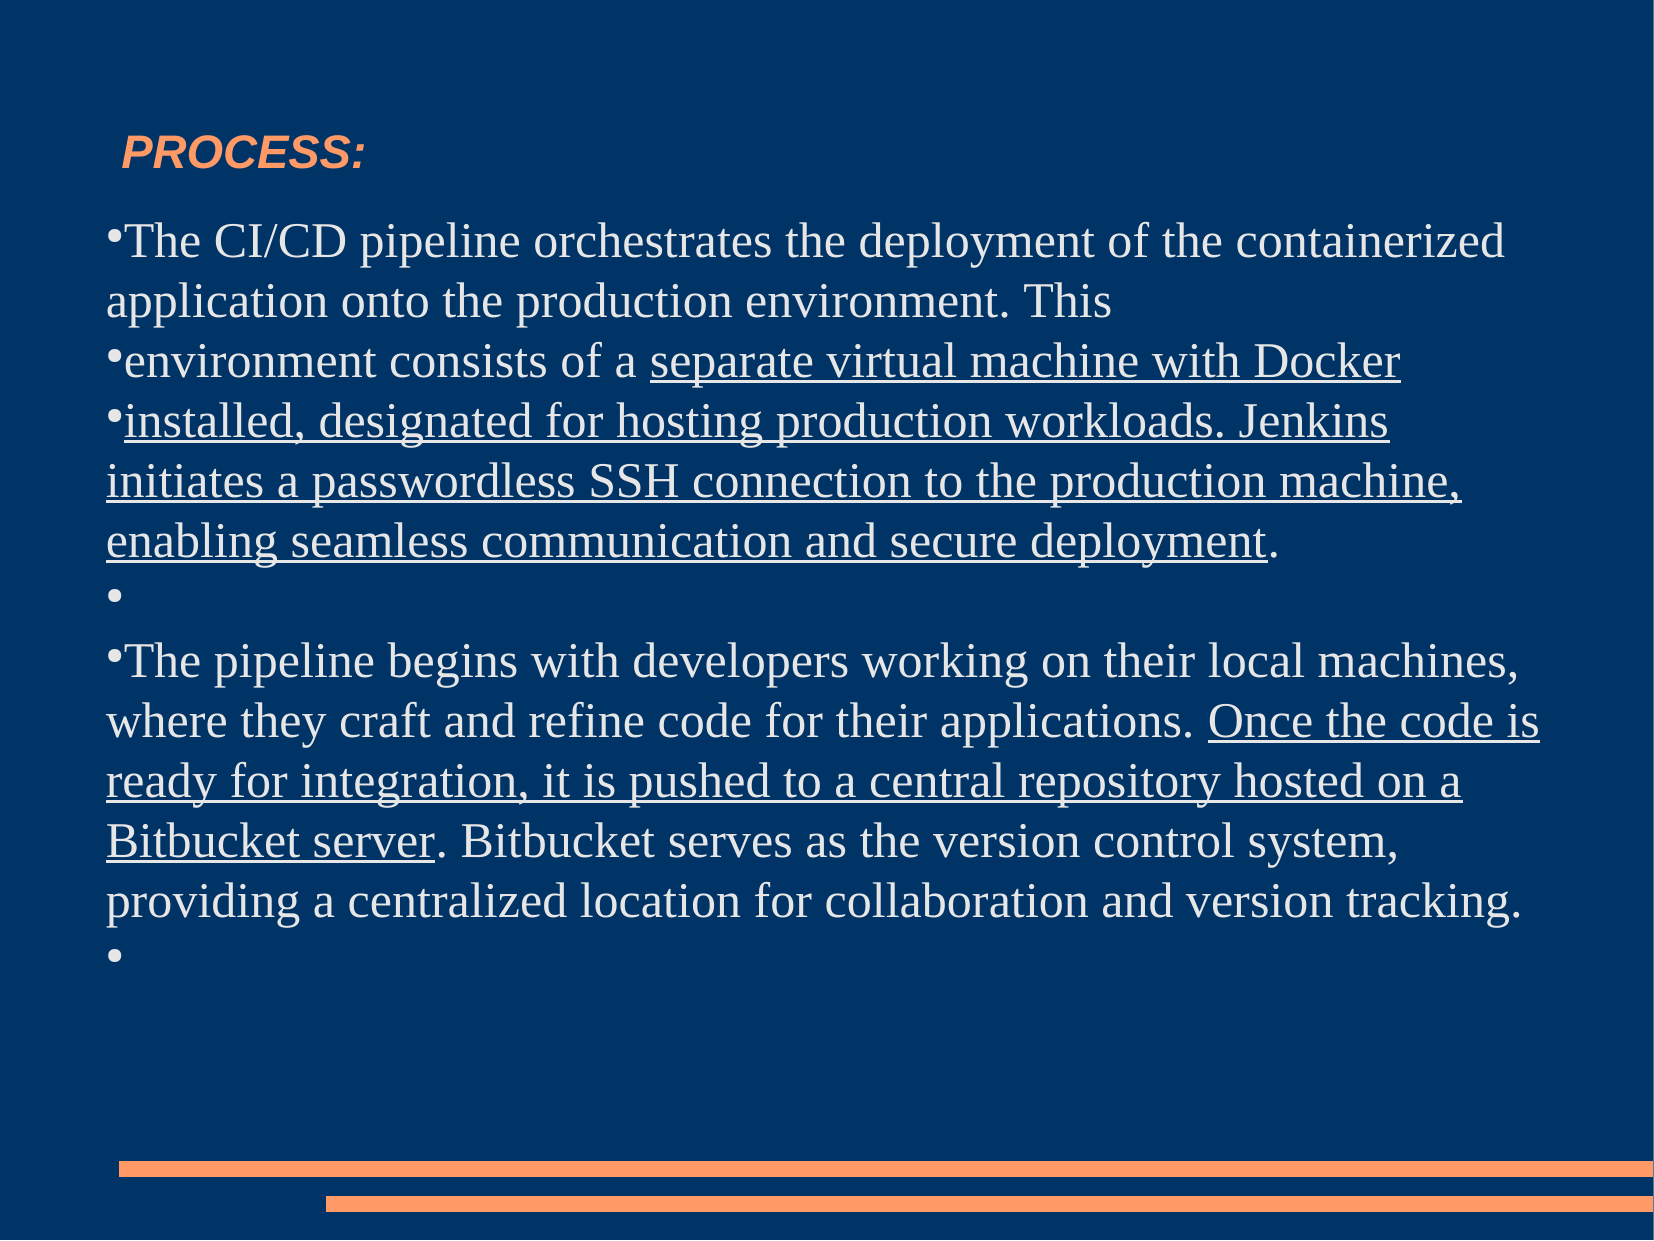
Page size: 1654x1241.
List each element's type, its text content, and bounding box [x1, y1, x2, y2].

list The CI/CD pipeline orchestrates the deployment of the containerized application onto the production environment. This environment consists of a separate virtual machine with Docker installed, designated for hosting production workloads. Jenkins initiates a passwordless SSH connection to the production machine, enabling seamless communication and secure deployment. The pipeline begins with developers working on their local machines, where they craft and refine code for their applications. Once the code is ready for integration, it is pushed to a central repository hosted on a Bitbucket server. Bitbucket serves as the version control system, providing a centralized location for collaboration and version tracking. [105, 207, 1546, 1018]
title PROCESS: [121, 46, 1534, 207]
